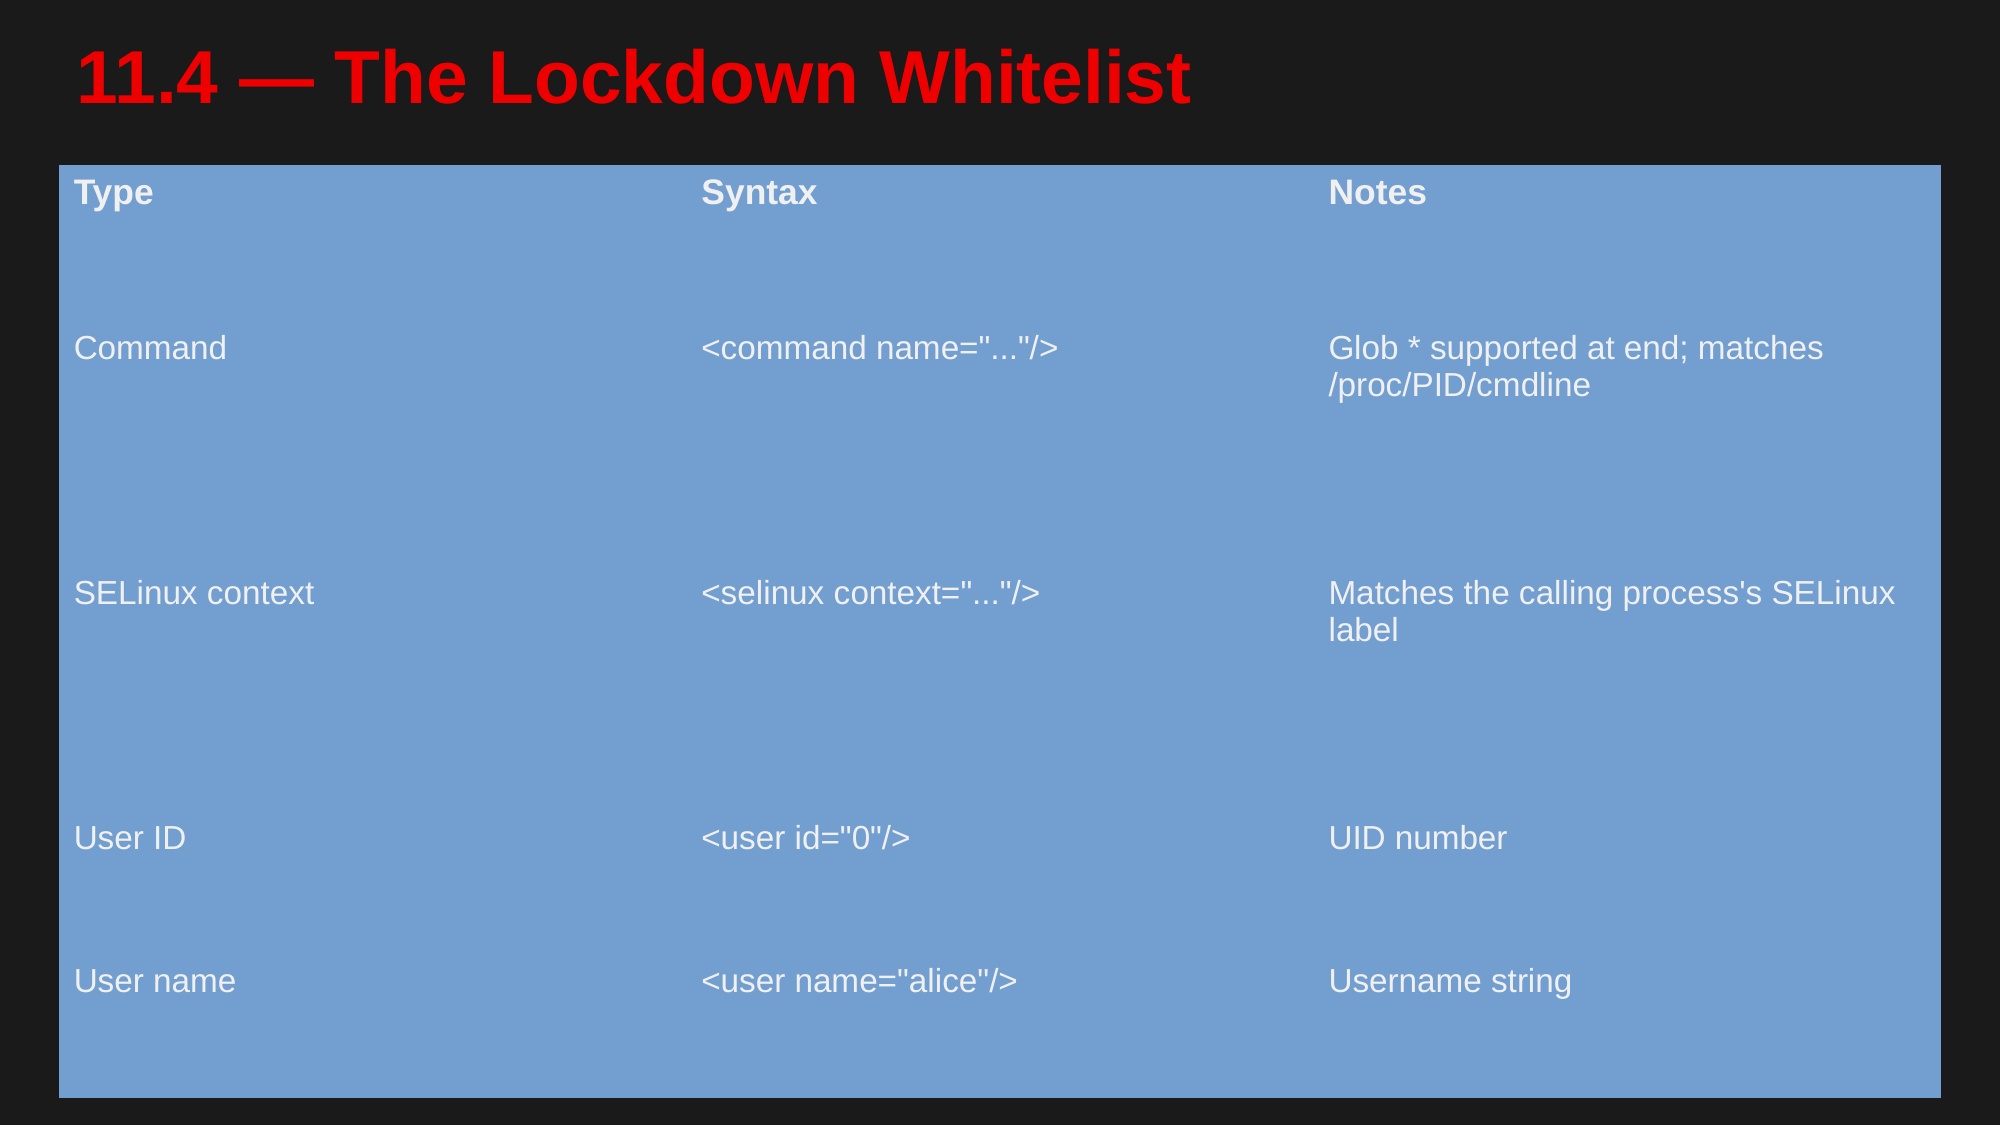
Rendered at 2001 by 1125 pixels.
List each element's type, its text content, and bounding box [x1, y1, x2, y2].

table_cell Username string [1314, 955, 1941, 1098]
table_header Type [59, 165, 686, 322]
table_cell <user name="alice"/> [686, 955, 1314, 1098]
text_box 11.4 — The Lockdown Whitelist [59, 23, 1942, 142]
table_cell UID number [1314, 812, 1941, 955]
table_cell Glob * supported at end; matches /proc/PID/cmdline [1314, 322, 1941, 567]
table_cell Command [59, 322, 686, 567]
table_cell User ID [59, 812, 686, 955]
table_cell Matches the calling process's SELinux label [1314, 567, 1941, 812]
table_cell <command name="..."/> [686, 322, 1314, 567]
table_cell SELinux context [59, 567, 686, 812]
table_cell User name [59, 955, 686, 1098]
table_cell <selinux context="..."/> [686, 567, 1314, 812]
table_cell <user id="0"/> [686, 812, 1314, 955]
table_header Notes [1314, 165, 1941, 322]
table_header Syntax [686, 165, 1314, 322]
